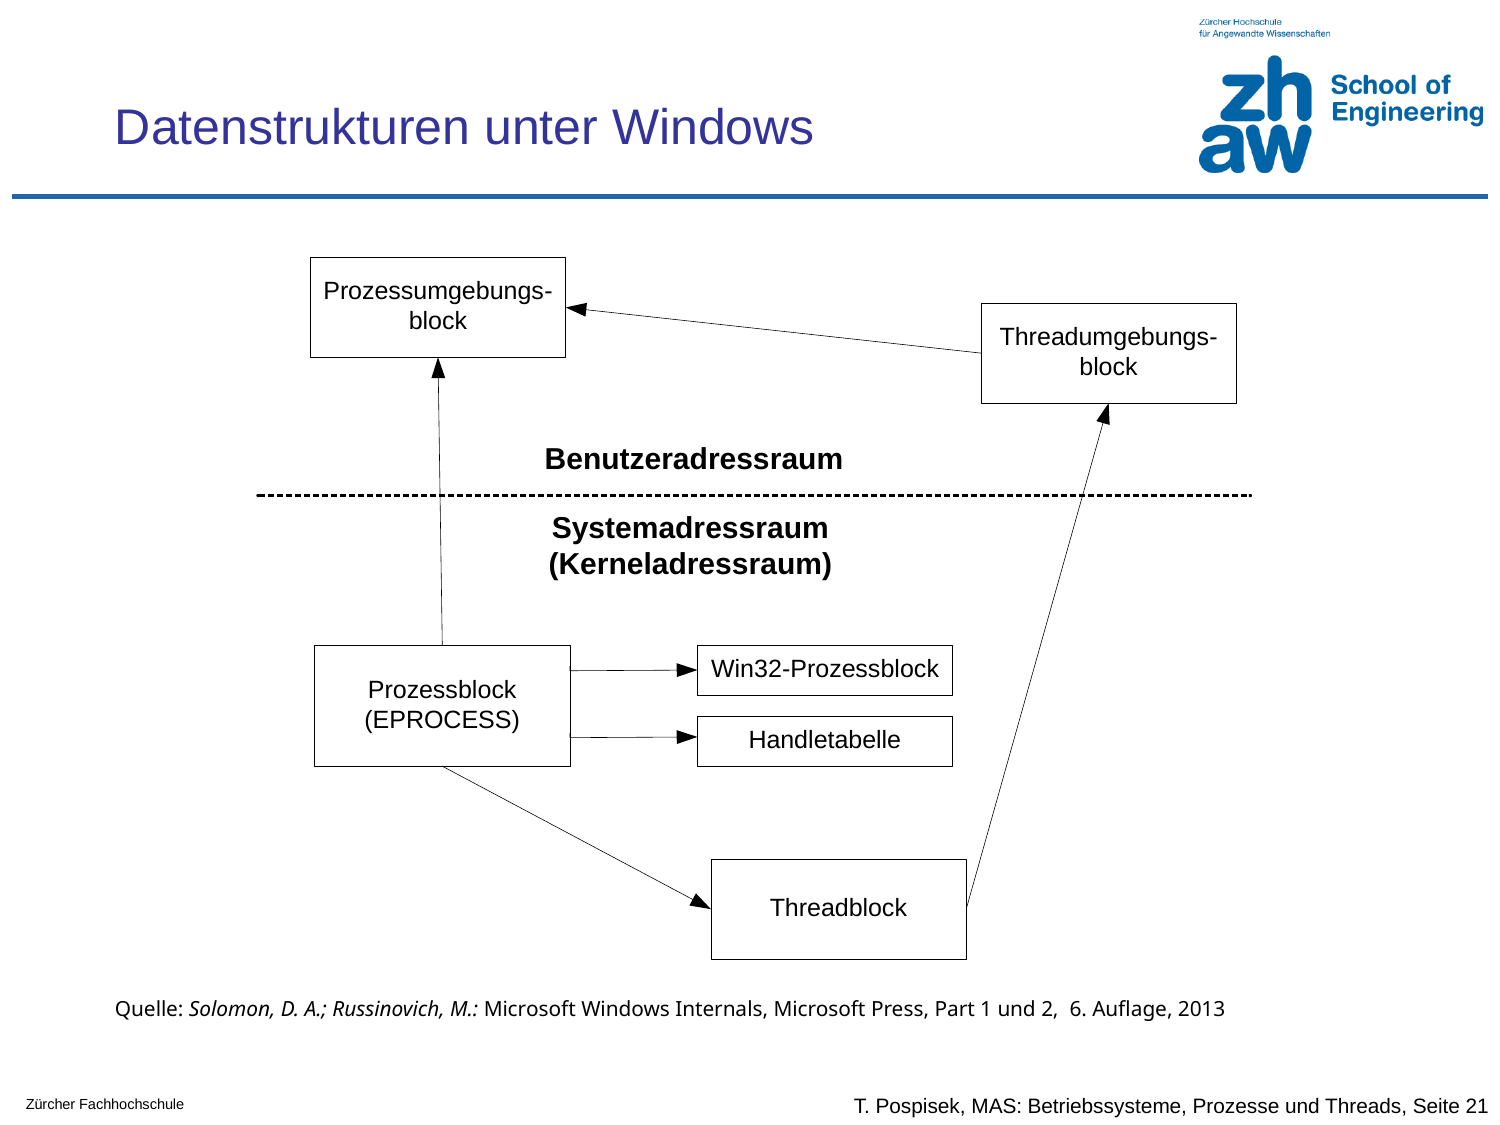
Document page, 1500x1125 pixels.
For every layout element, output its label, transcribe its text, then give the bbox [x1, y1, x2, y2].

text_box Quelle: Solomon, D. A.; Russinovich, M.: Microsoft Windows Internals, Microsoft Press, Part 1 und 2, 6. Auflage, 2013 [100, 987, 1258, 1058]
title Datenstrukturen unter Windows [99, 50, 1379, 163]
picture [252, 254, 1257, 963]
picture [1199, 19, 1483, 173]
